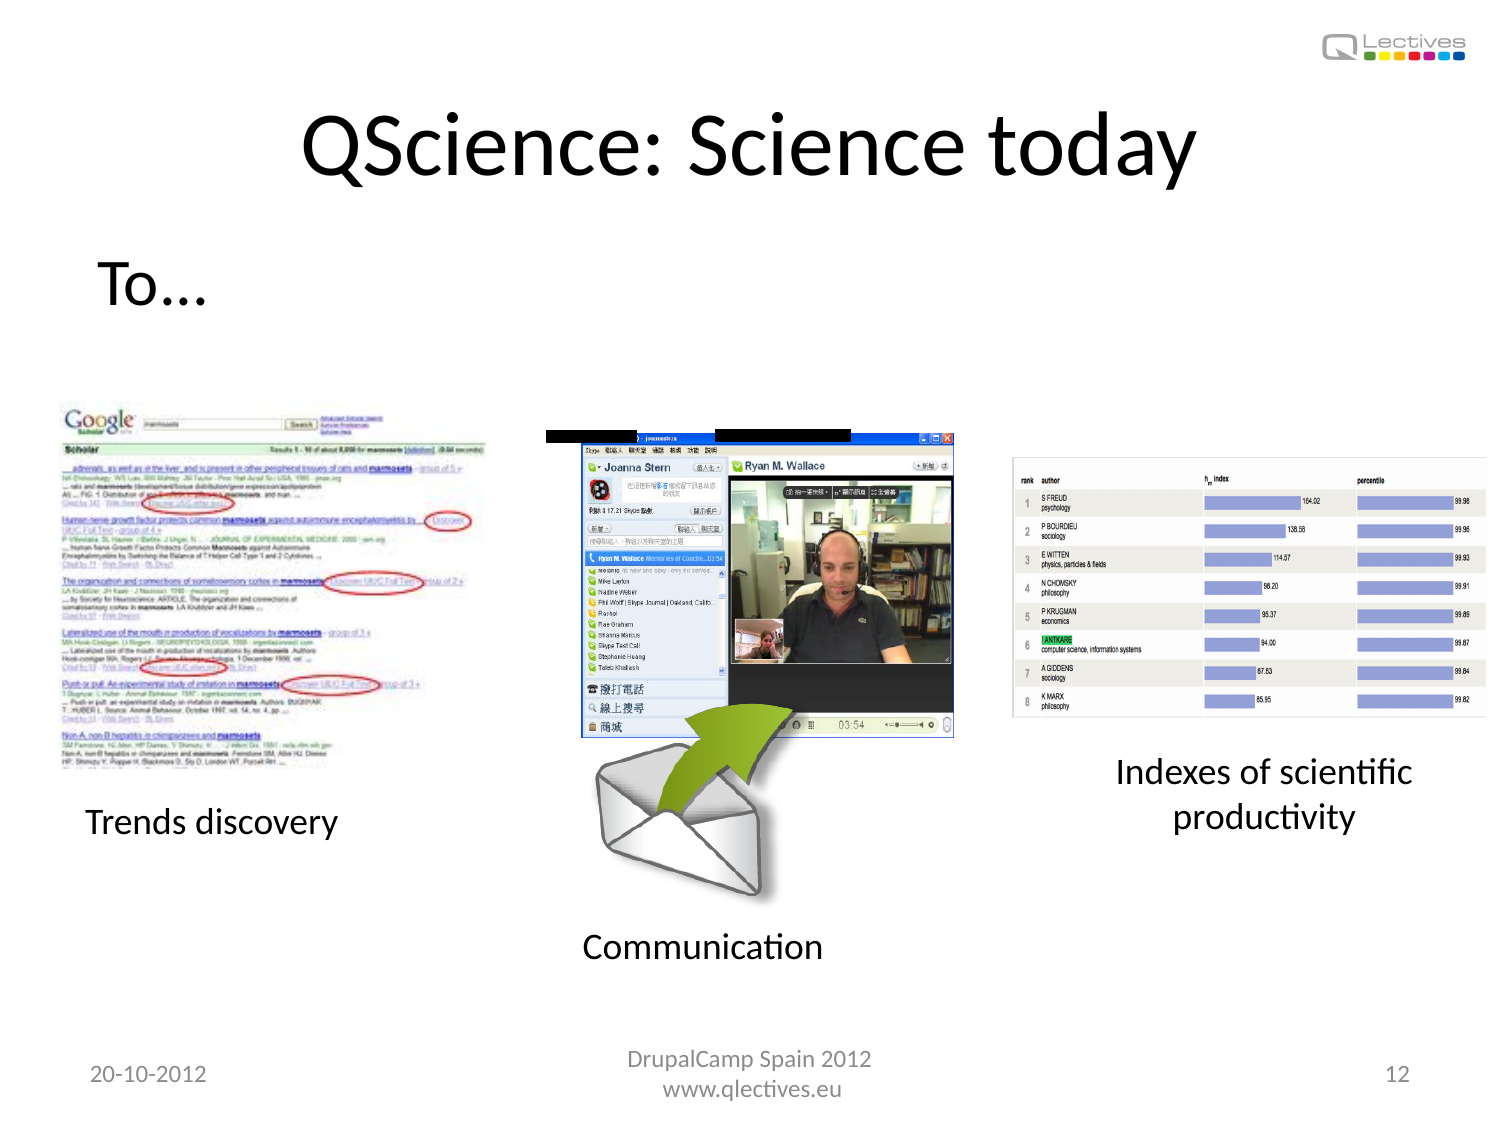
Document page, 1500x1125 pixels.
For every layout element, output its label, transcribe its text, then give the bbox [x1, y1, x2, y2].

picture [1288, 9, 1500, 90]
picture [581, 433, 954, 915]
text_box 20-10-2012 [74, 1042, 425, 1103]
picture [1012, 457, 1486, 718]
text_box QScience: Science today [75, 45, 1425, 233]
text_box Indexes of scientific productivity [1063, 739, 1465, 845]
text_box <number> [1074, 1042, 1425, 1103]
text_box To... [47, 248, 342, 341]
picture [59, 401, 486, 769]
text_box Communication [567, 914, 894, 975]
text_box Trends discovery [70, 789, 415, 850]
text_box DrupalCamp Spain 2012 www.qlectives.eu [512, 1042, 988, 1103]
text_box [715, 429, 851, 442]
text_box [546, 430, 637, 443]
